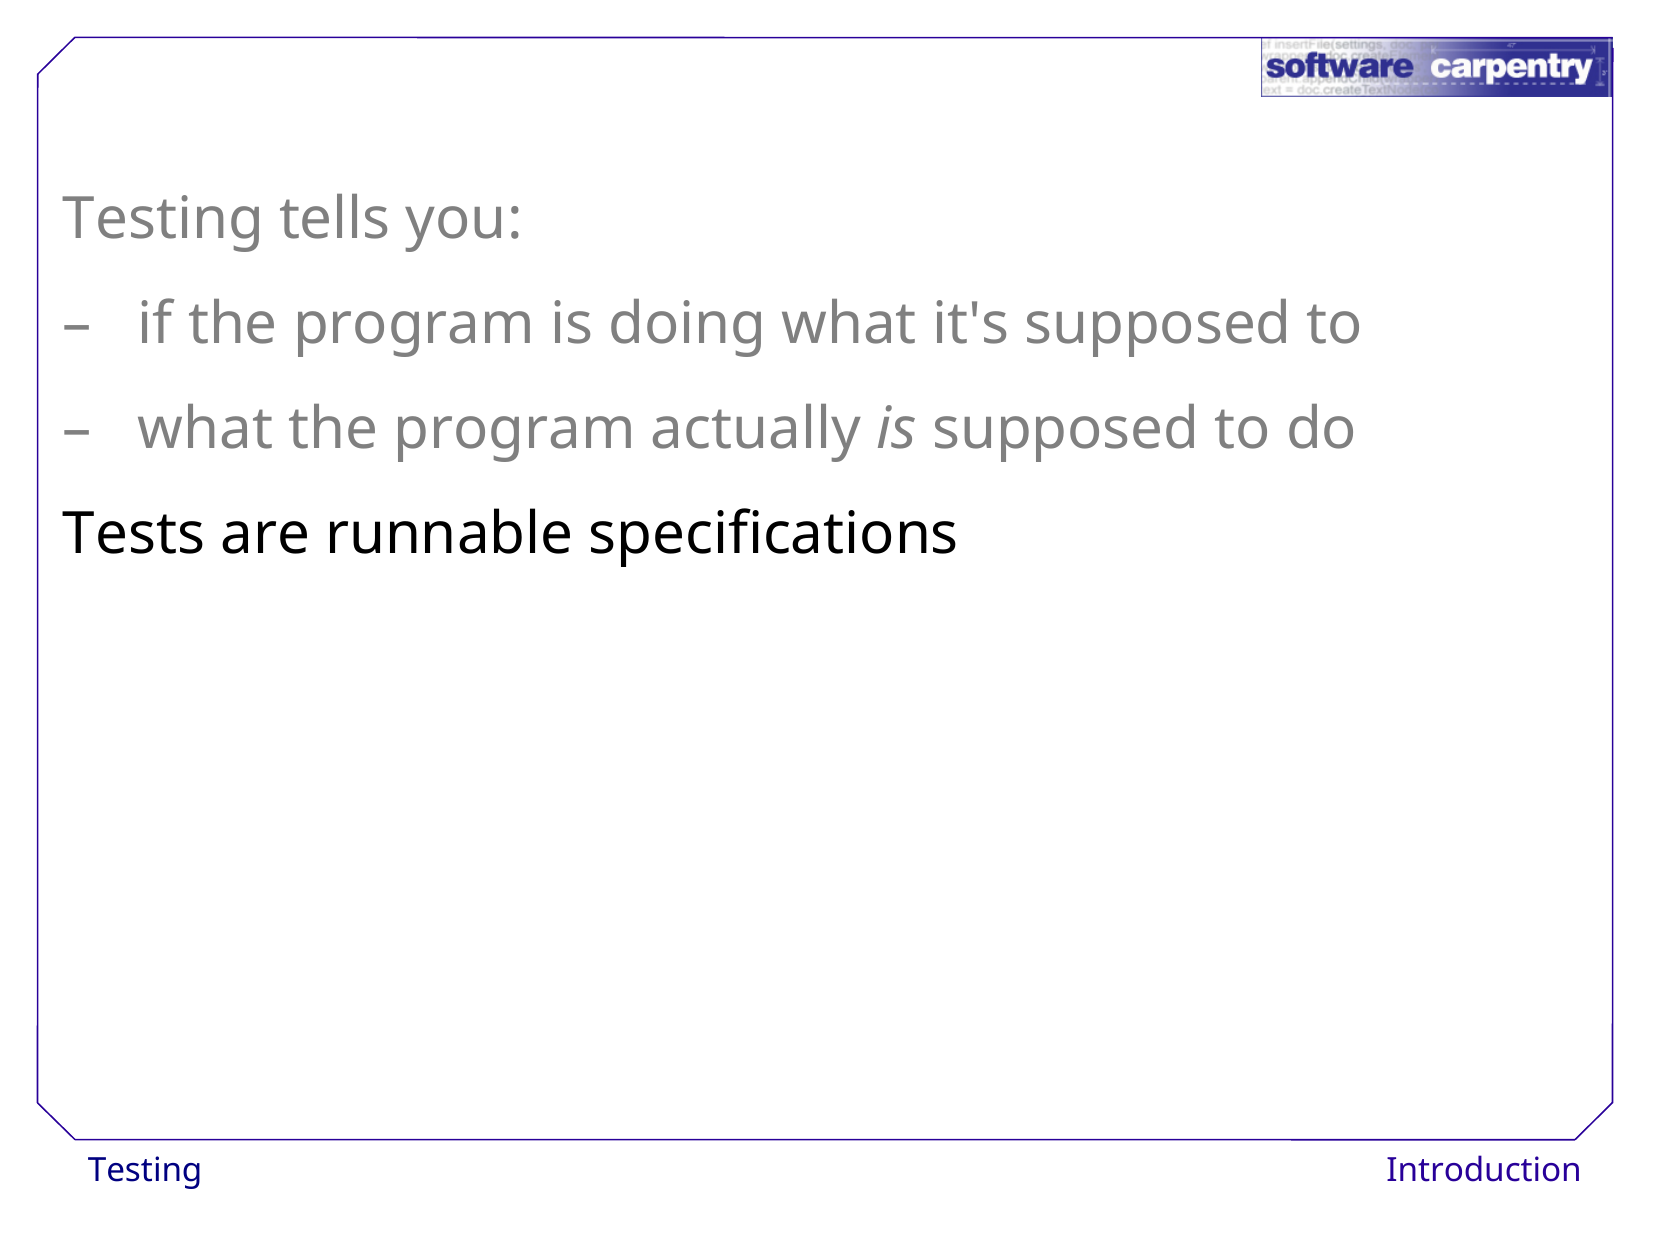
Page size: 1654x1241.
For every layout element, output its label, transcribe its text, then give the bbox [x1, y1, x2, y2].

text_box Testing tells you: – if the program is doing what it's supposed to – what the program actually is supposed to do Tests are runnable specifications [48, 137, 1529, 574]
picture [1261, 39, 1613, 97]
